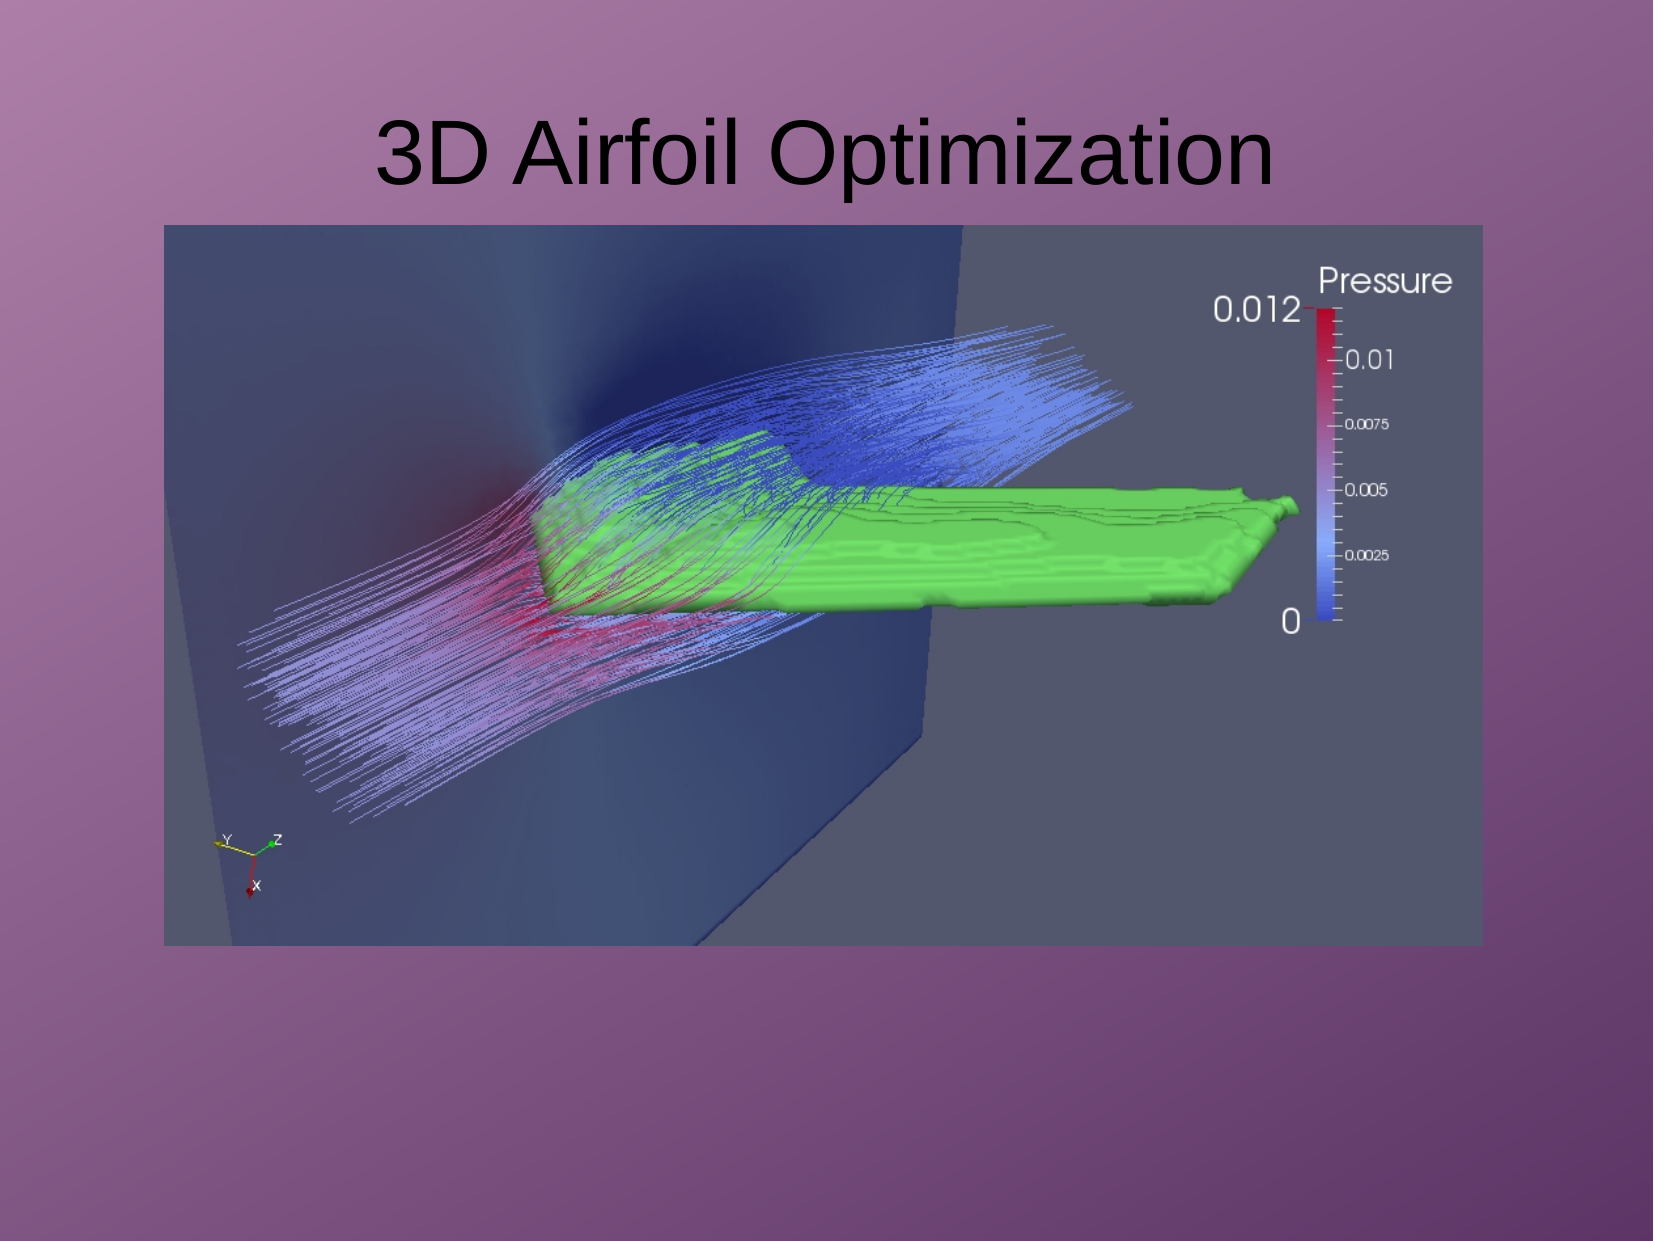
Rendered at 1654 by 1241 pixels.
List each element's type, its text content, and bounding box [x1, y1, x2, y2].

picture [164, 225, 1483, 946]
title 3D Airfoil Optimization [82, 49, 1571, 257]
